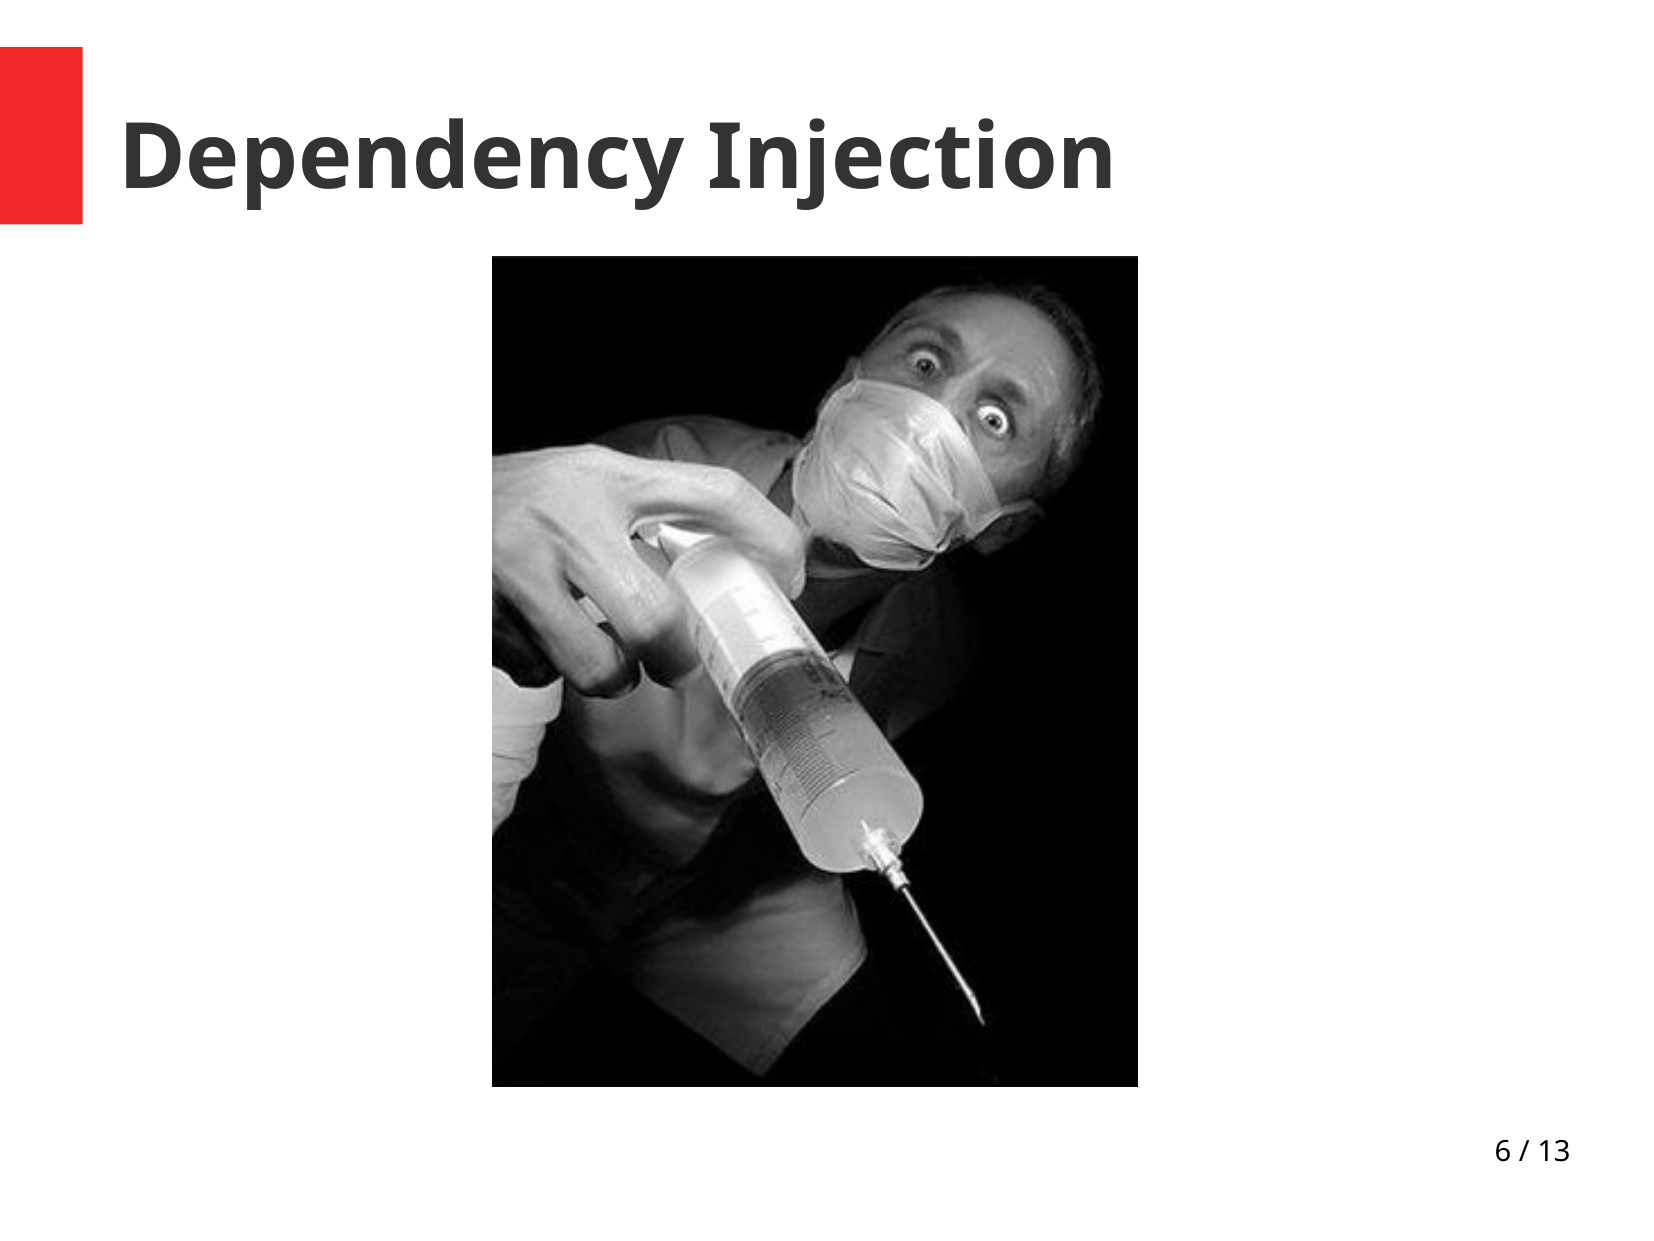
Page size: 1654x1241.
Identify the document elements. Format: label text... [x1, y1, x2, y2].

title Dependency Injection [118, 49, 1571, 257]
picture [492, 256, 1138, 1087]
